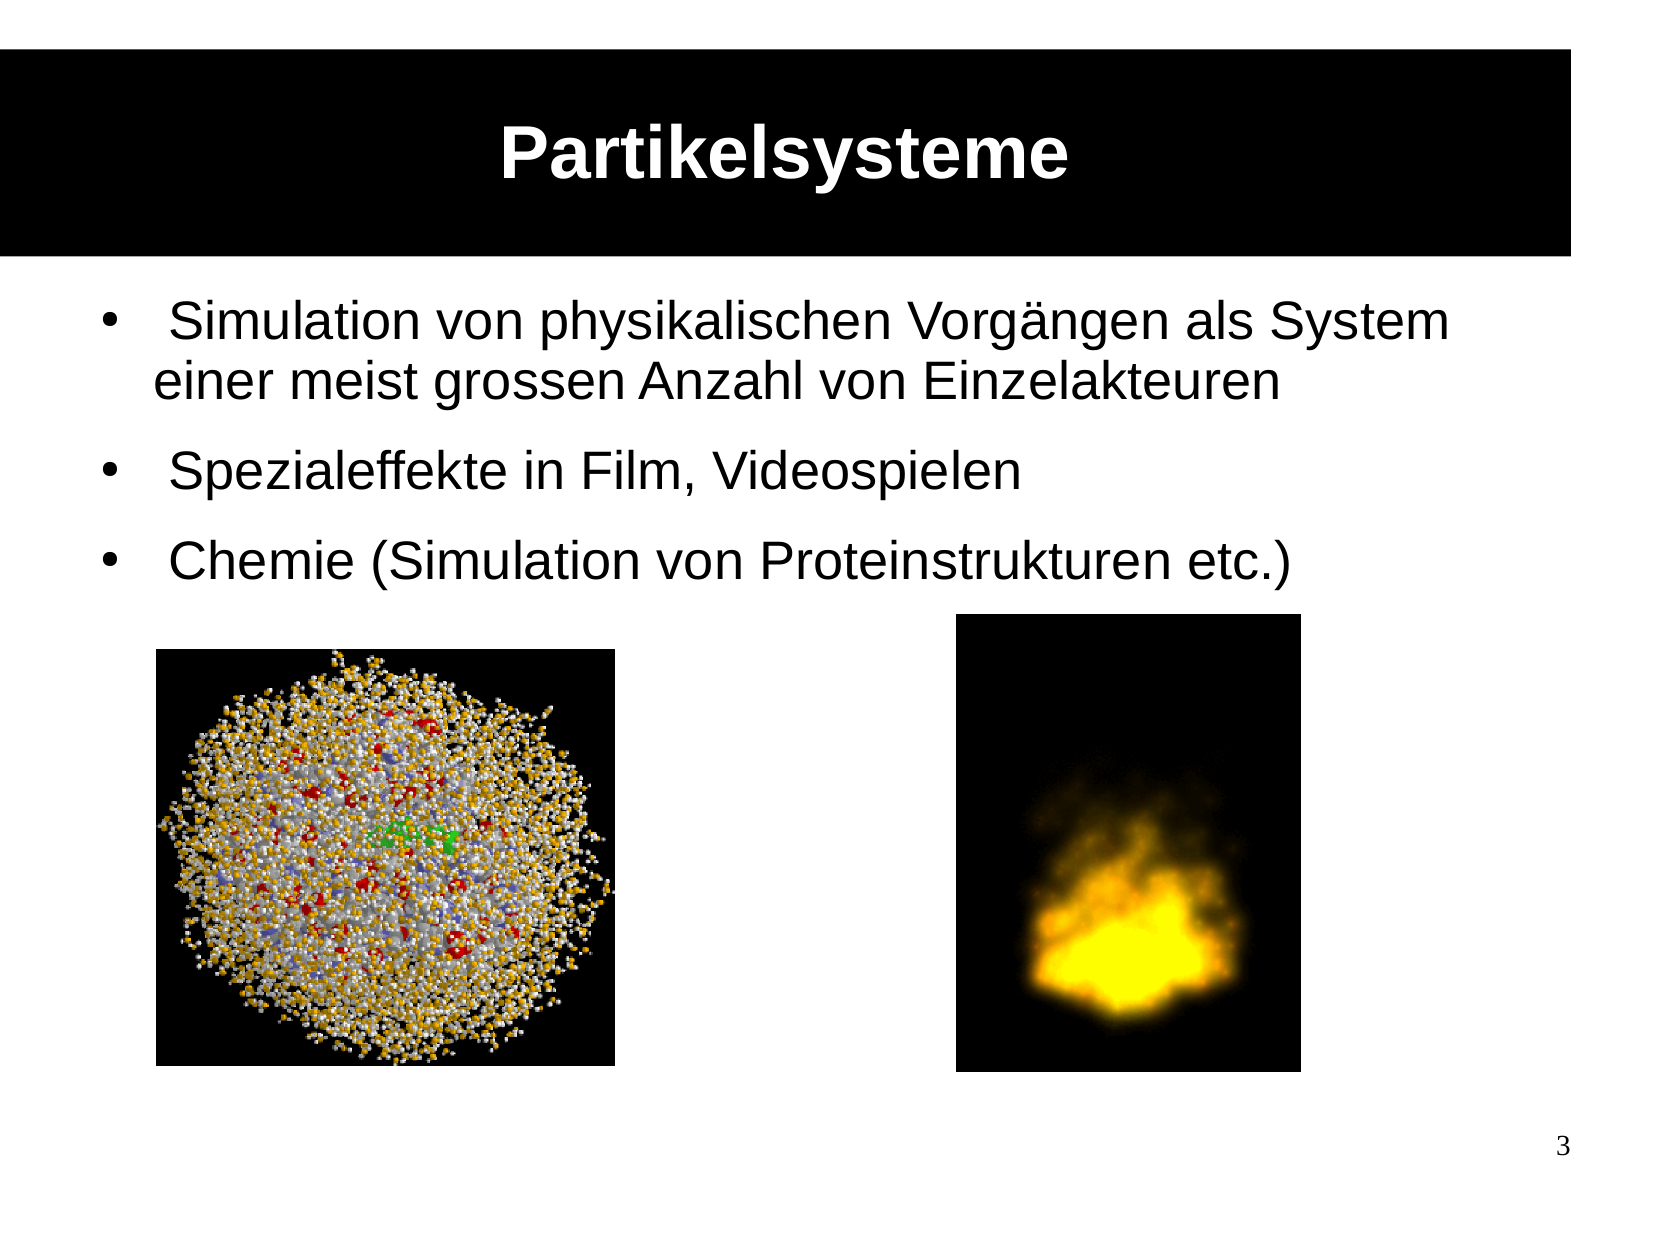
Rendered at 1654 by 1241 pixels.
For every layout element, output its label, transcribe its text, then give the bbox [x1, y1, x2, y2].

picture [156, 649, 615, 1066]
picture [956, 614, 1301, 1072]
list Simulation von physikalischen Vorgängen als System einer meist grossen Anzahl von Einzelakteuren Spezialeffekte in Film, Videospielen Chemie (Simulation von Proteinstrukturen etc.) [82, 290, 1538, 1010]
title Partikelsysteme [0, 49, 1571, 257]
